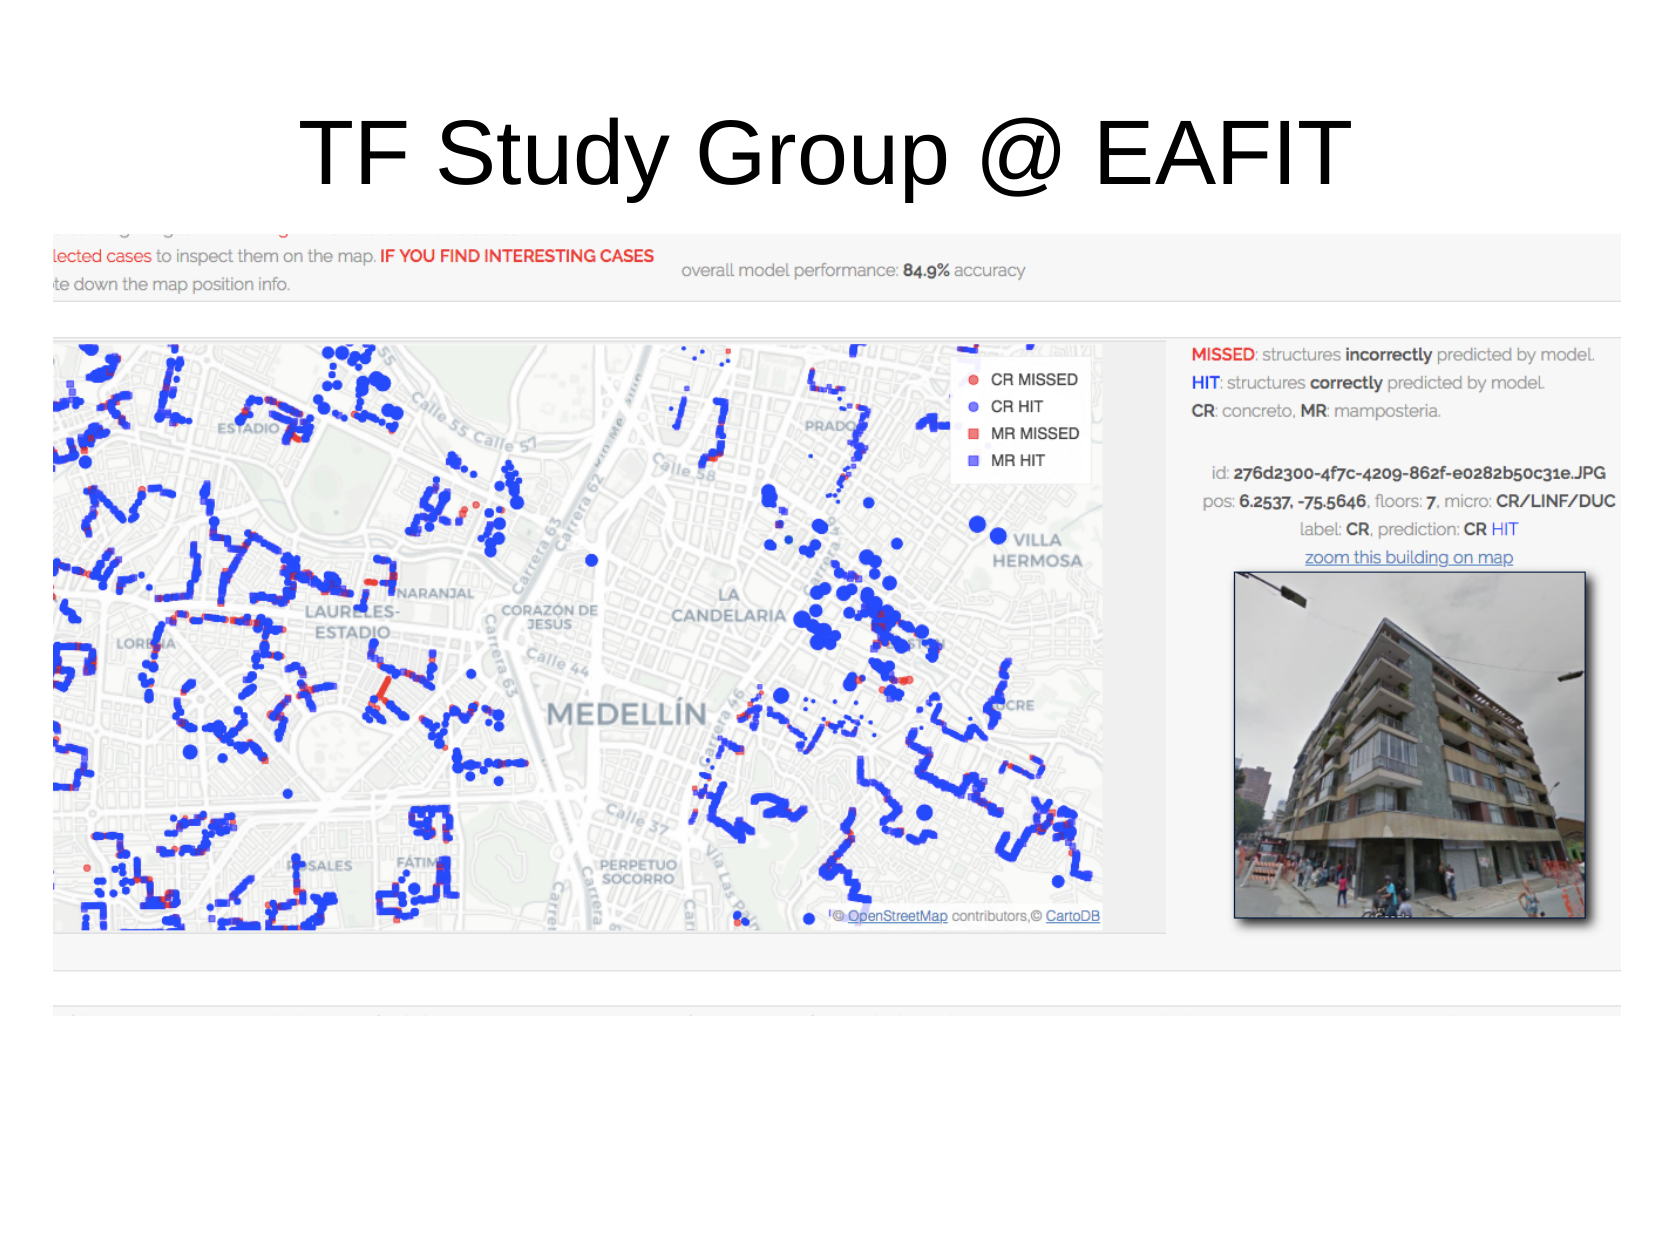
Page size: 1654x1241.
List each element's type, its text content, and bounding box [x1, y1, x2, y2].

picture [53, 234, 1621, 1016]
title TF Study Group @ EAFIT [82, 49, 1571, 234]
